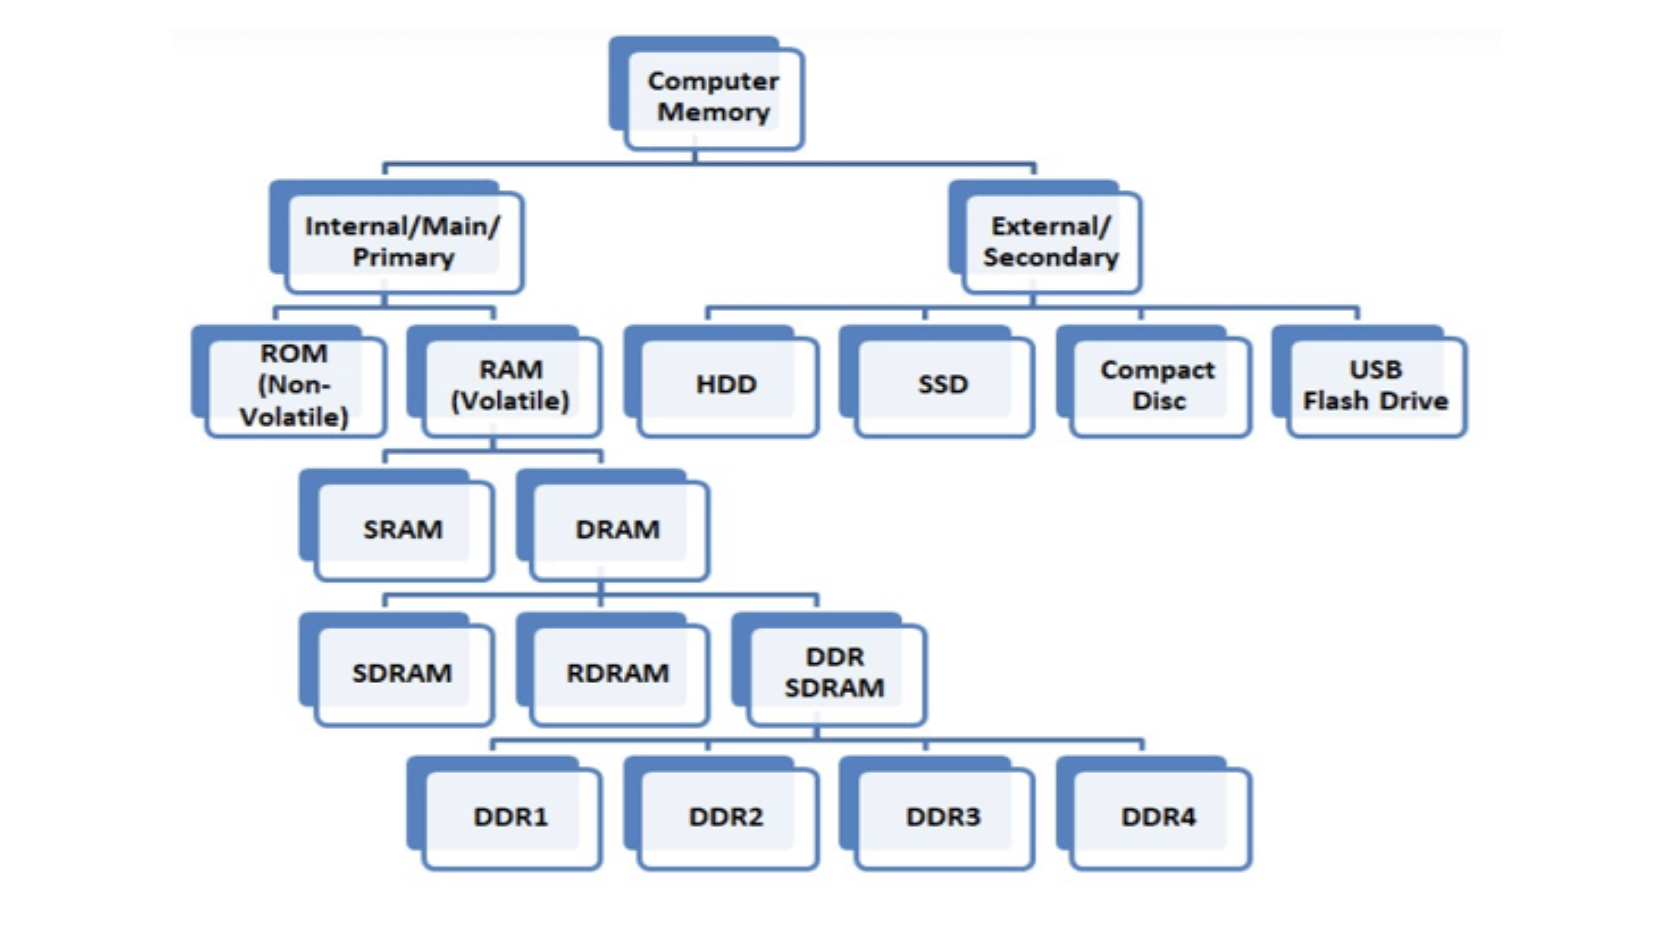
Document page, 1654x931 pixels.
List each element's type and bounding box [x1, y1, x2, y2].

picture [171, 29, 1502, 887]
